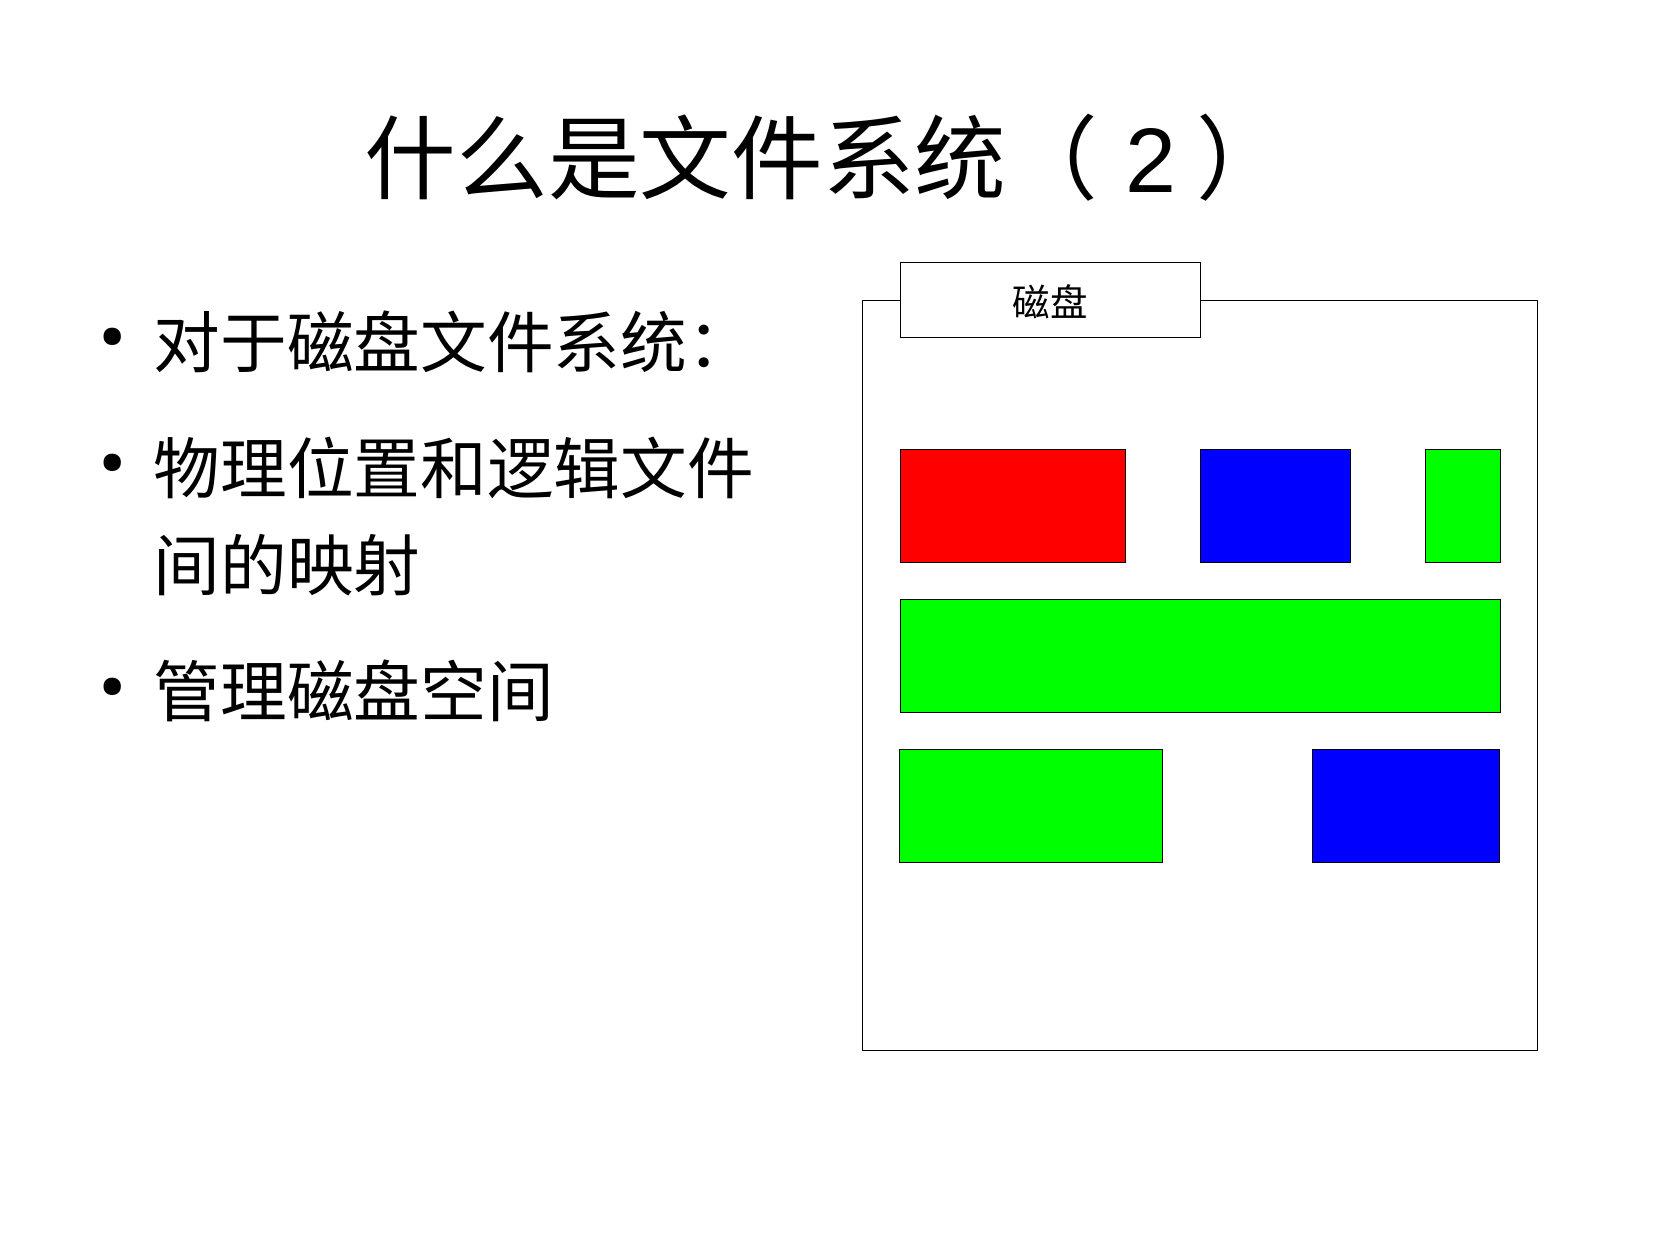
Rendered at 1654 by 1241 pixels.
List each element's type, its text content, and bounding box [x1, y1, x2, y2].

text_box [900, 599, 1501, 713]
title 什么是文件系统（2） [82, 49, 1571, 257]
text_box 磁盘 [900, 262, 1201, 338]
text_box [1312, 749, 1500, 863]
text_box [1425, 449, 1501, 563]
text_box [899, 749, 1163, 863]
text_box [900, 449, 1126, 563]
text_box [1200, 449, 1351, 563]
list 对于磁盘文件系统： 物理位置和逻辑文件间的映射 管理磁盘空间 [82, 290, 809, 1109]
